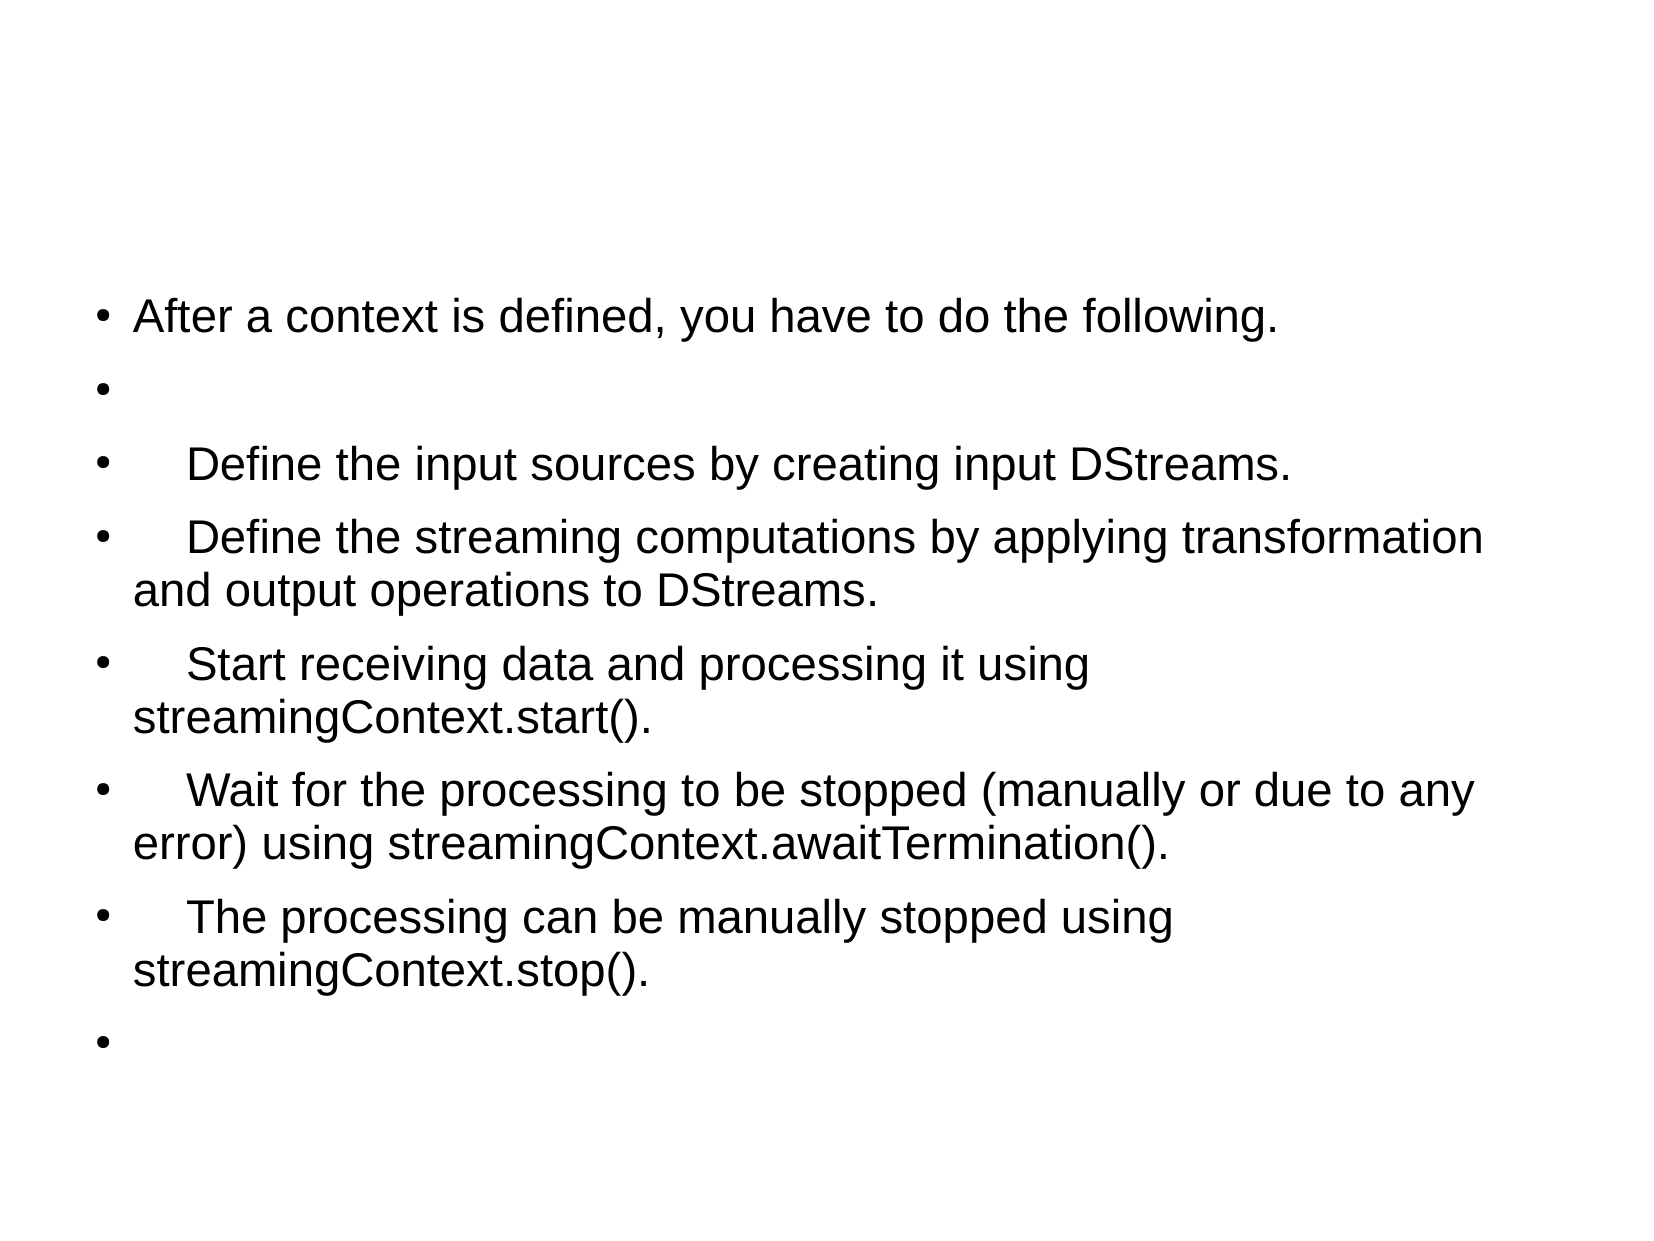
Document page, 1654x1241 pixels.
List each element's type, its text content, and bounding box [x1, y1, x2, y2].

list After a context is defined, you have to do the following. Define the input sources by creating input DStreams. Define the streaming computations by applying transformation and output operations to DStreams. Start receiving data and processing it using streamingContext.start(). Wait for the processing to be stopped (manually or due to any error) using streamingContext.awaitTermination(). The processing can be manually stopped using streamingContext.stop(). [82, 290, 1571, 1010]
